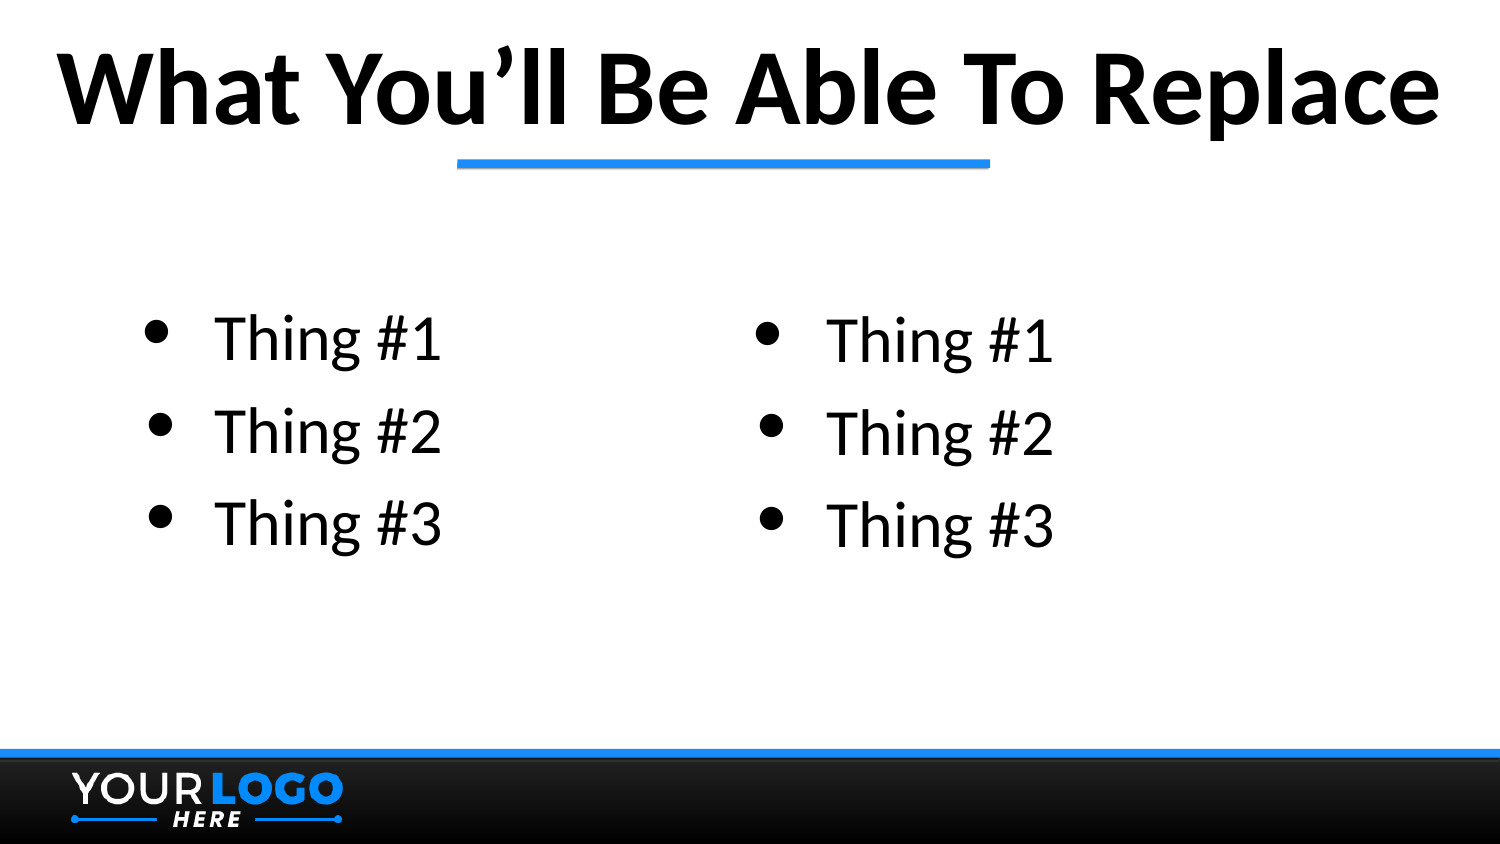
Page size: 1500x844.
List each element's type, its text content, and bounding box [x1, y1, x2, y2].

text_box Thing #1 Thing #2 Thing #3 [736, 289, 1375, 570]
picture [66, 766, 346, 831]
text_box [457, 159, 991, 168]
text_box What You’ll Be Able To Replace [0, 8, 1500, 154]
text_box Thing #1 Thing #2 Thing #3 [125, 287, 763, 569]
